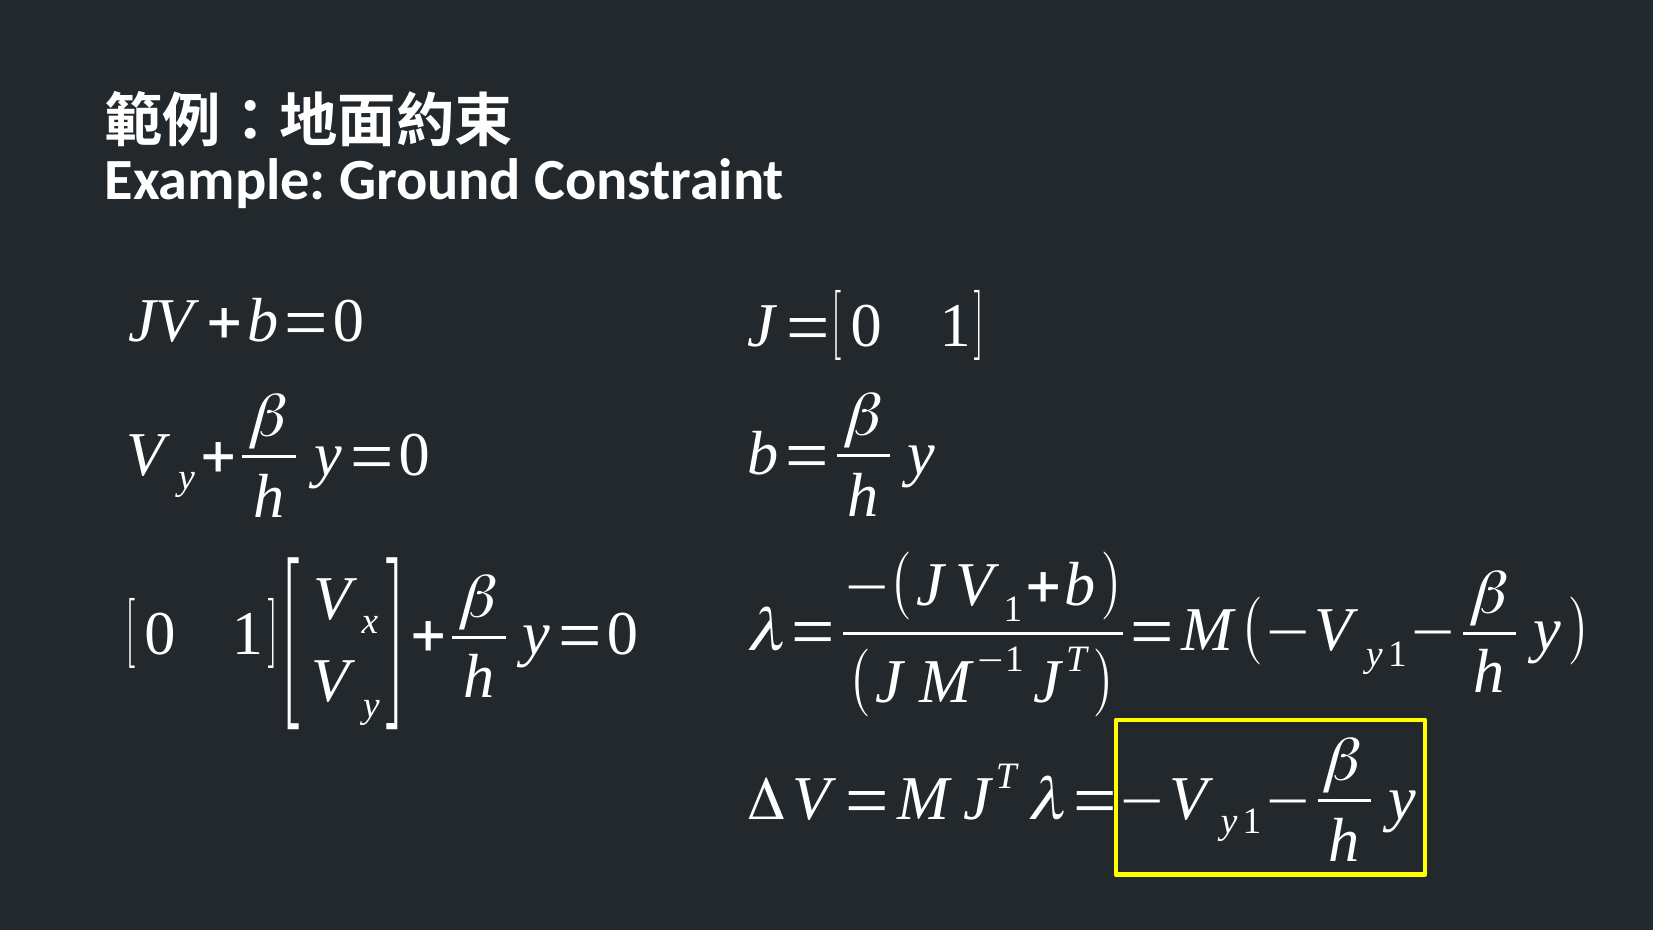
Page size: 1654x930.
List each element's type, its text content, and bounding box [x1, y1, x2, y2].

chart [739, 286, 993, 364]
chart [120, 391, 436, 531]
chart [741, 390, 945, 530]
text_box 範例：地面約束 Example: Ground Constraint [90, 90, 1381, 239]
chart [120, 284, 371, 354]
text_box [1115, 719, 1426, 875]
chart [739, 735, 1115, 875]
chart [739, 549, 1595, 721]
chart [120, 555, 646, 734]
